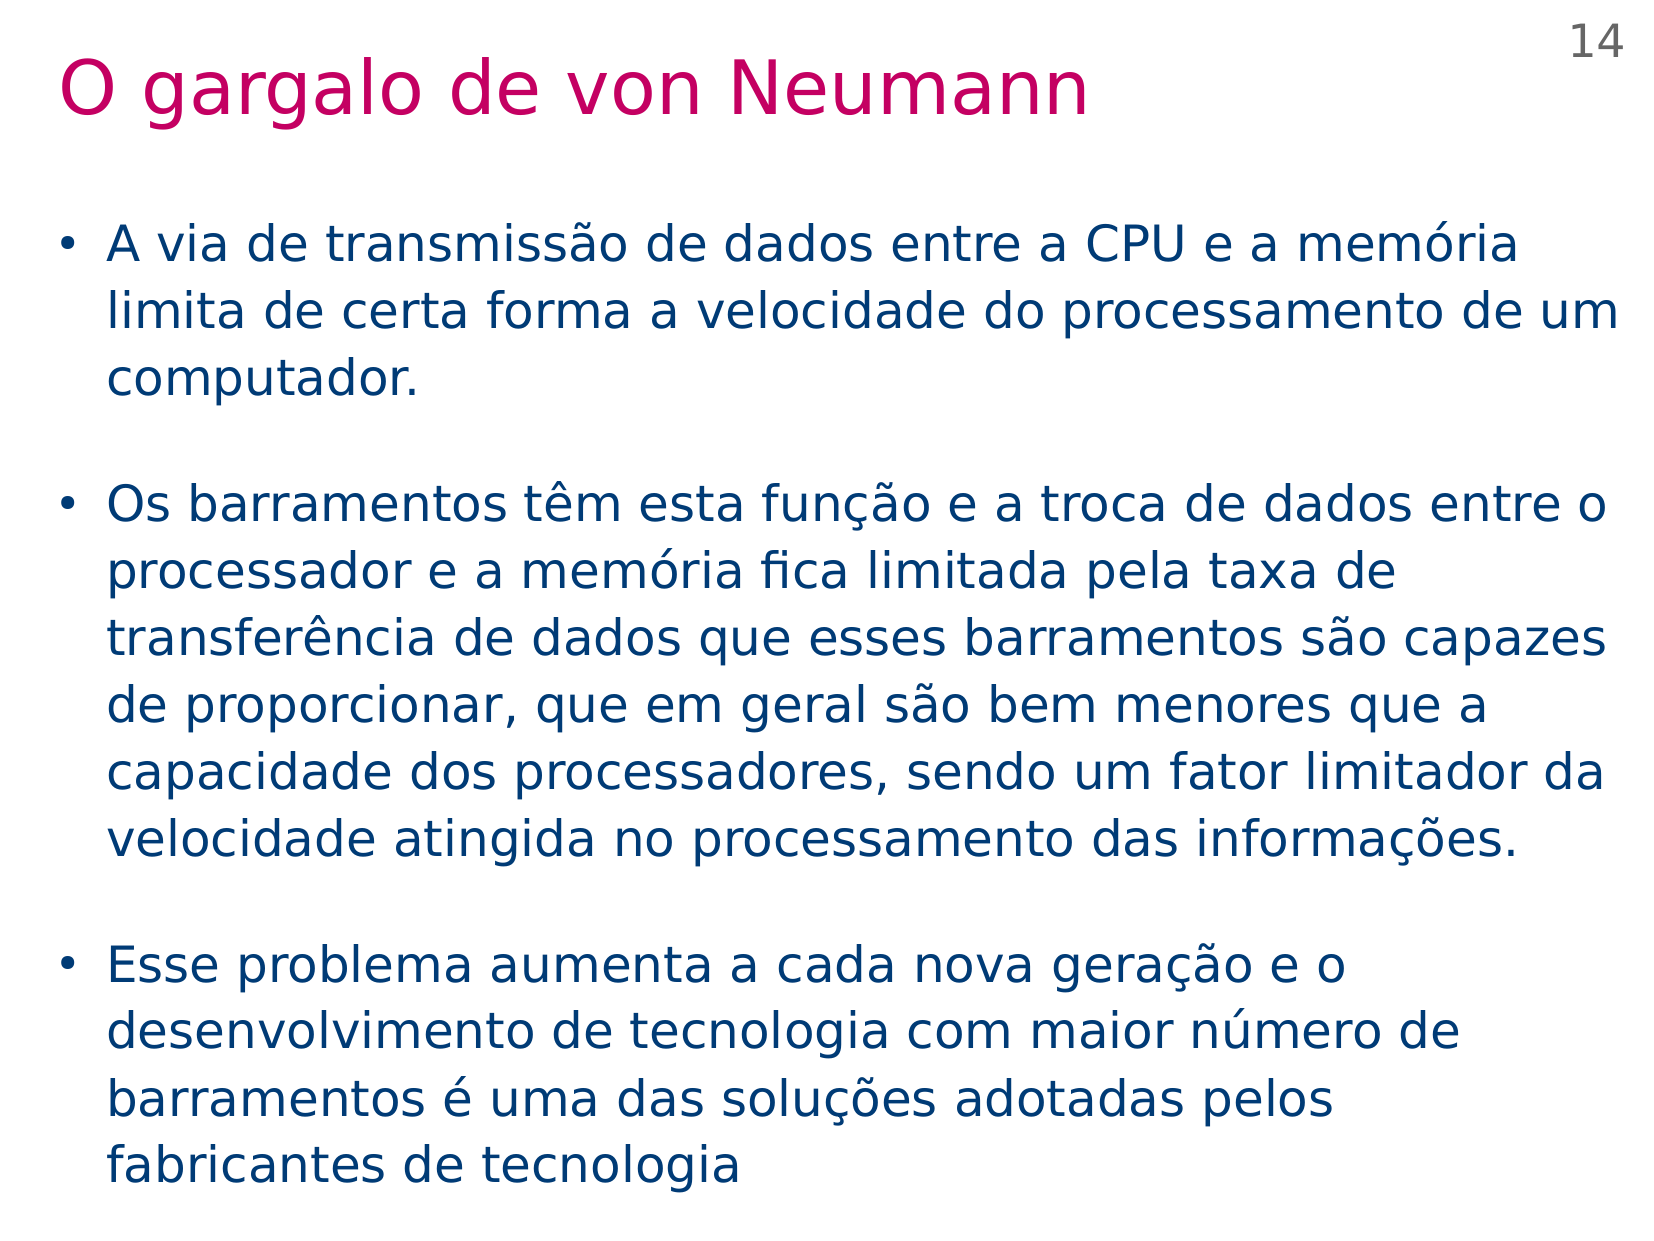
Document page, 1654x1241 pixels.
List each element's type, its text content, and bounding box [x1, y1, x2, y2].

title O gargalo de von Neumann [59, 29, 1625, 148]
list A via de transmissão de dados entre a CPU e a memória limita de certa forma a velocidade do processamento de um computador. Os barramentos têm esta função e a troca de dados entre o processador e a memória fica limitada pela taxa de transferência de dados que esses barramentos são capazes de proporcionar, que em geral são bem menores que a capacidade dos processadores, sendo um fator limitador da velocidade atingida no processamento das informações. Esse problema aumenta a cada nova geração e o desenvolvimento de tecnologia com maior número de barramentos é uma das soluções adotadas pelos fabricantes de tecnologia [59, 206, 1625, 1211]
